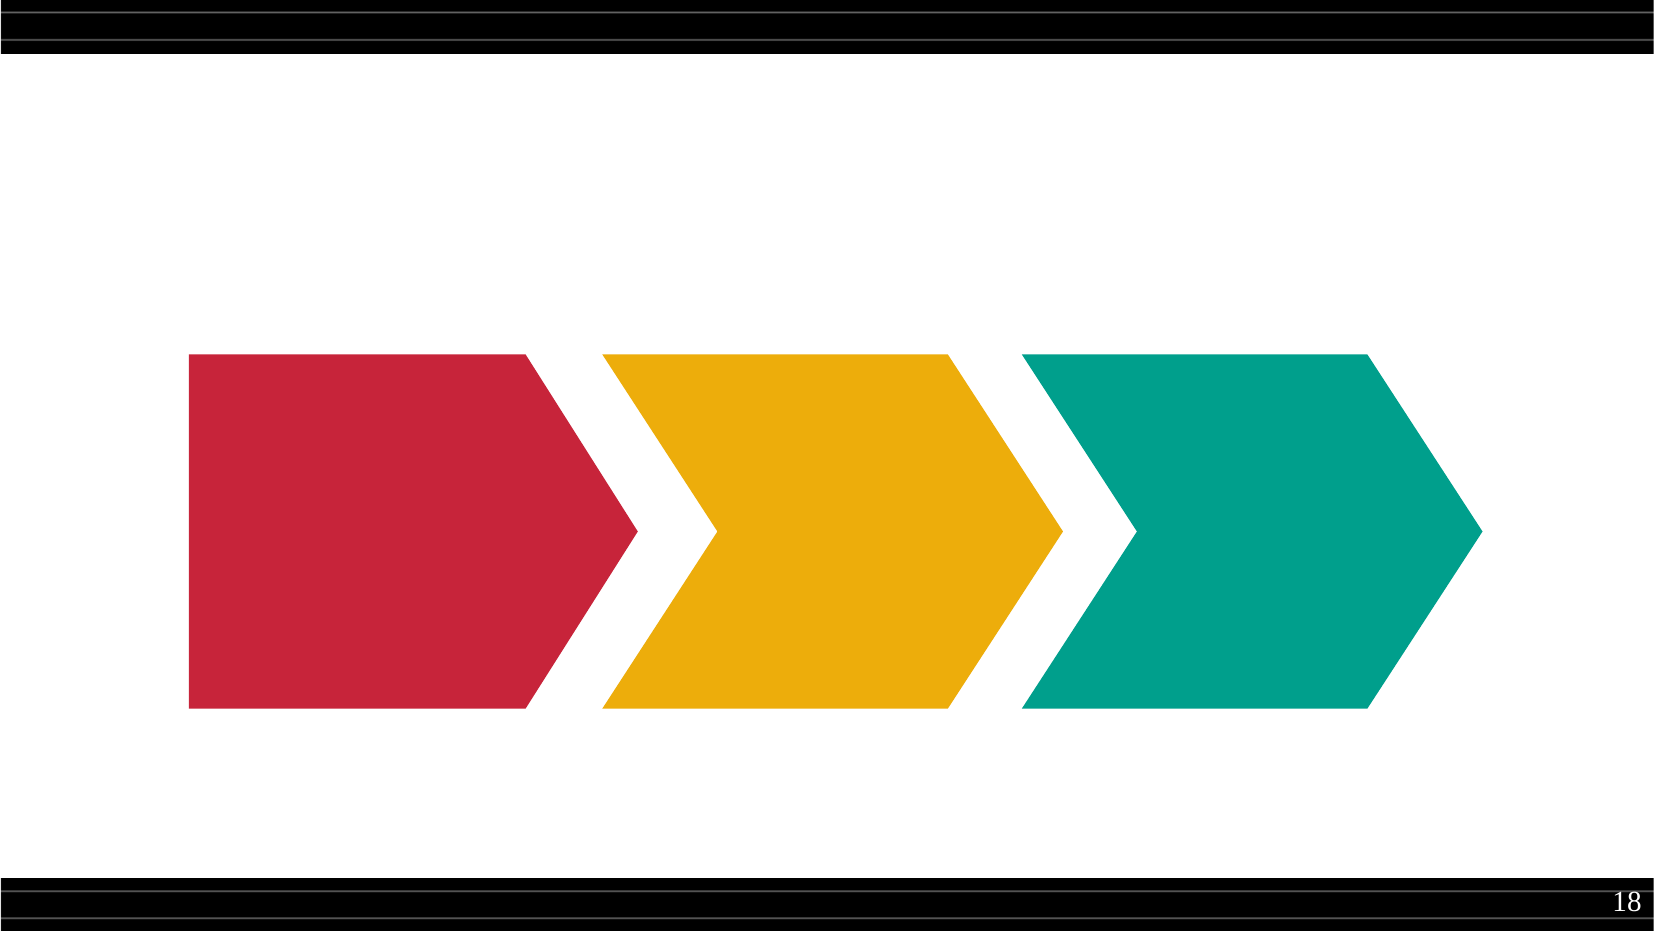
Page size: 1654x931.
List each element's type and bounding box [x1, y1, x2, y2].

picture [0, 878, 1654, 931]
text_box [188, 354, 638, 709]
picture [0, 0, 1654, 54]
text_box [602, 354, 1063, 709]
